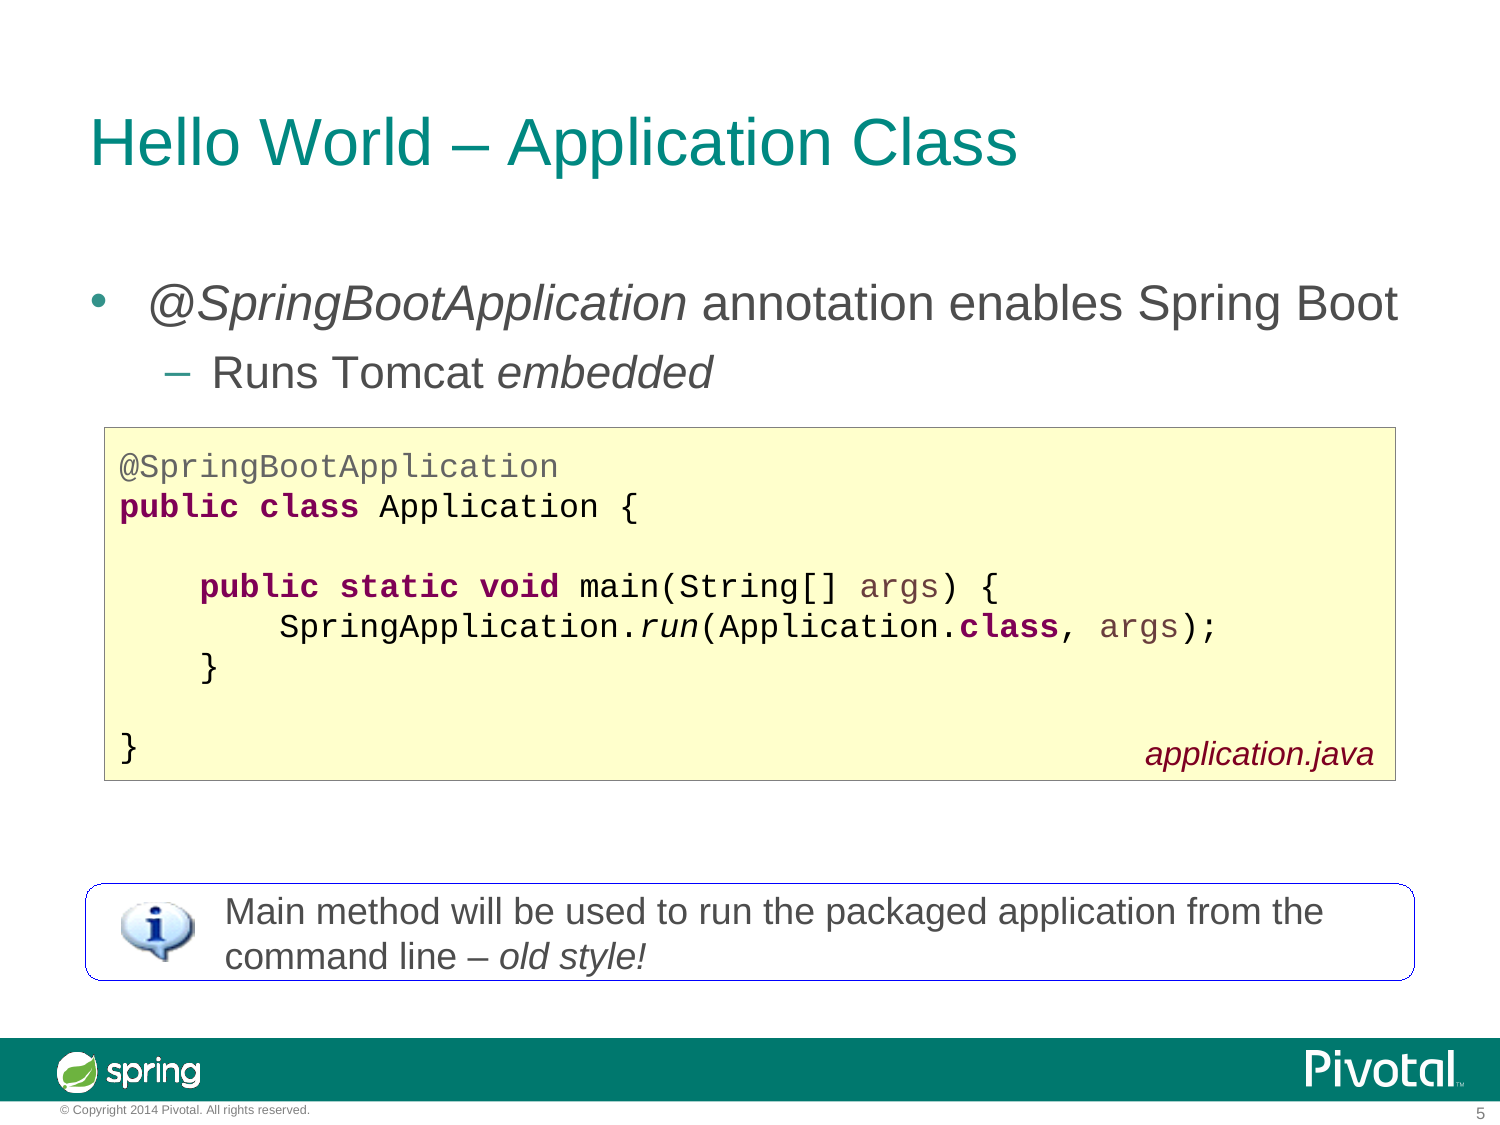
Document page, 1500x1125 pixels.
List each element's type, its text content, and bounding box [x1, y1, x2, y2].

text_box [1385, 883, 1415, 981]
list @SpringBootApplication annotation enables Spring Boot Runs Tomcat embedded [75, 262, 1426, 931]
text_box application.java [1130, 724, 1396, 780]
text_box @SpringBootApplication public class Application { public static void main(String[] args) { SpringApplication.run(Application.class, args); } } [104, 427, 1396, 781]
title Hello World – Application Class [75, 45, 1426, 233]
text_box Main method will be used to run the packaged application from the command line – old style! [86, 879, 1385, 985]
picture [32, 1041, 210, 1103]
picture [1306, 1050, 1464, 1087]
